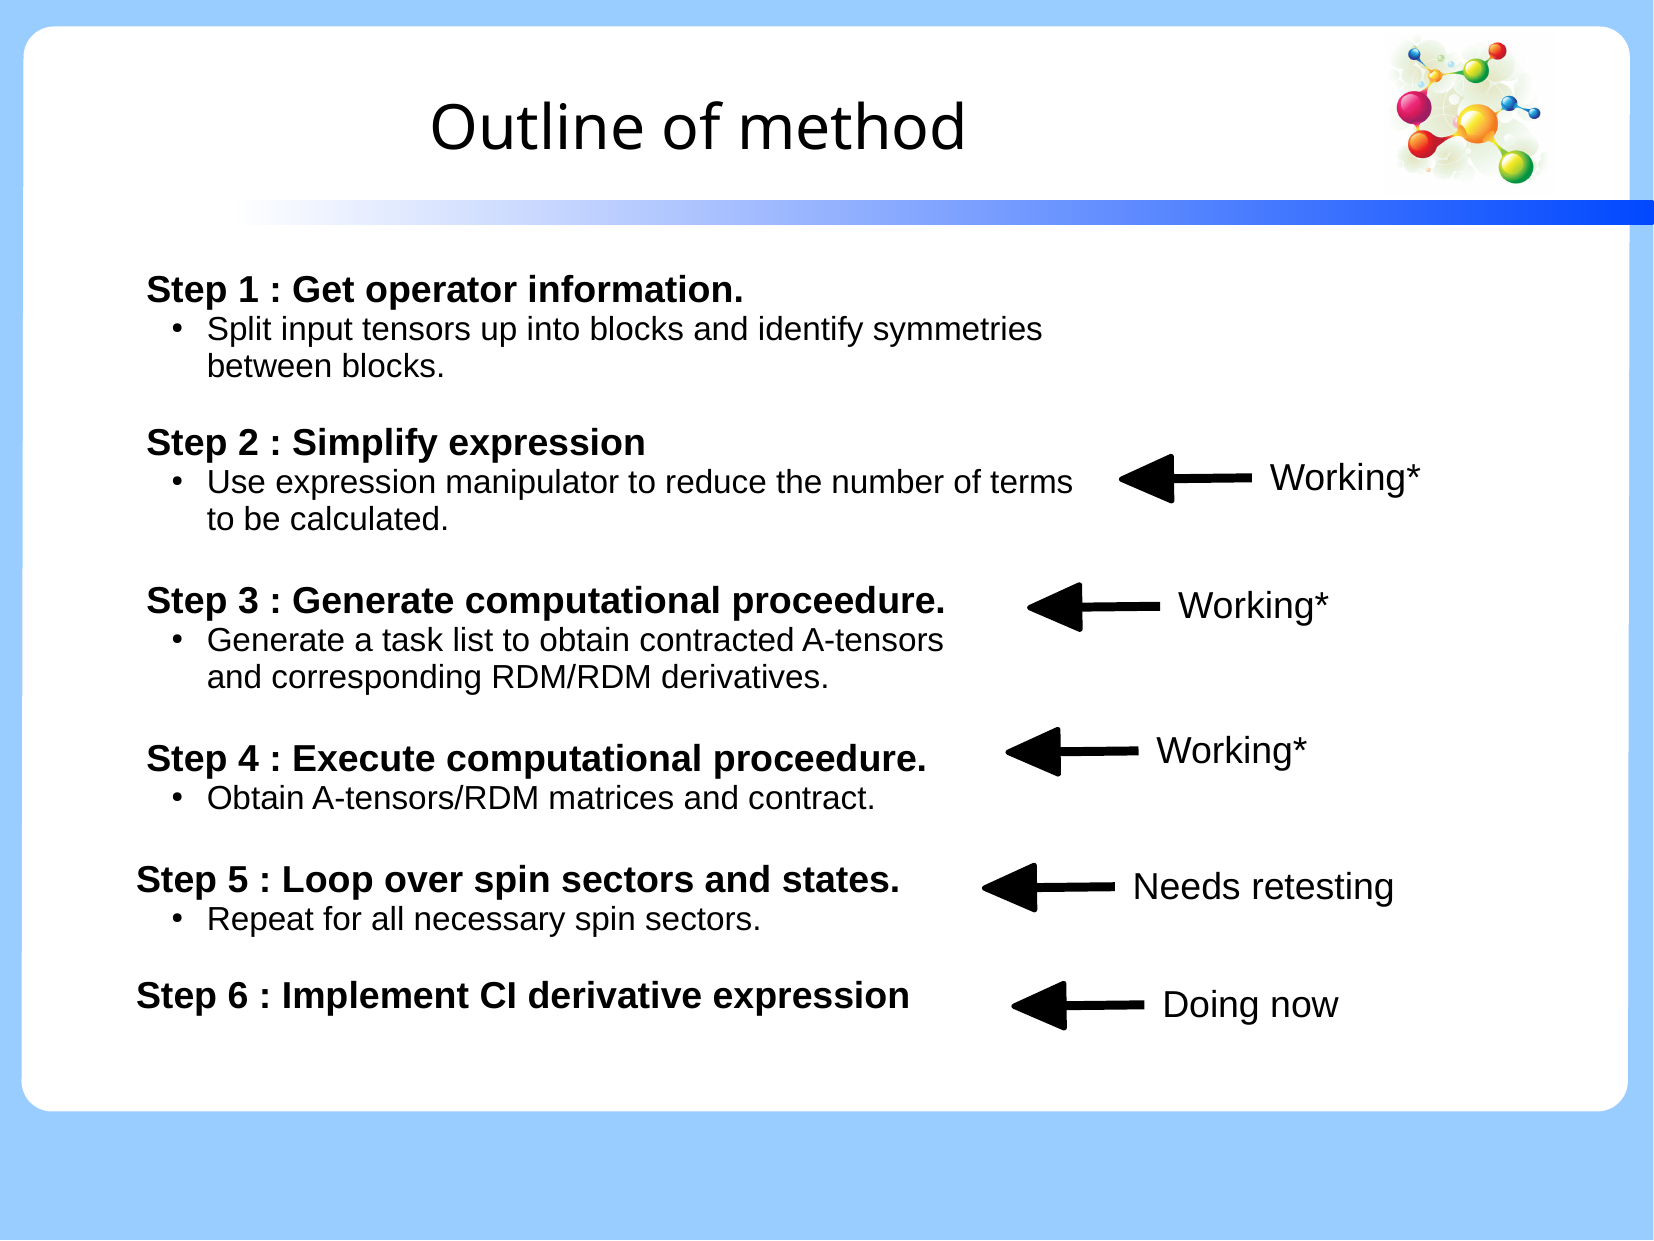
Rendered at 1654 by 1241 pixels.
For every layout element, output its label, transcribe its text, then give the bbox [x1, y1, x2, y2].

table_cell [956, 201, 961, 224]
title Outline of method [82, 49, 1332, 201]
text_box Working* [1254, 448, 1654, 506]
text_box Step 1 : Get operator information. Split input tensors up into blocks and identify symmetries between blocks. Step 2 : Simplify expression Use expression manipulator to reduce the number of terms to be calculated. Step 3 : Generate computational proceedure. Generate a task list to obtain contracted A-tensors and corresponding RDM/RDM derivatives. Step 4 : Execute computational proceedure. Obtain A-tensors/RDM matrices and contract. Step 5 : Loop over spin sectors and states. Repeat for all necessary spin sectors. Step 6 : Implement CI derivative expression [14, 261, 1466, 1151]
picture [1382, 29, 1556, 195]
text_box Needs retesting [1117, 857, 1530, 915]
table_cell [873, 201, 877, 224]
text_box Doing now [1147, 976, 1560, 1033]
text_box Working* [1141, 722, 1554, 779]
text_box Working* [1163, 577, 1576, 635]
